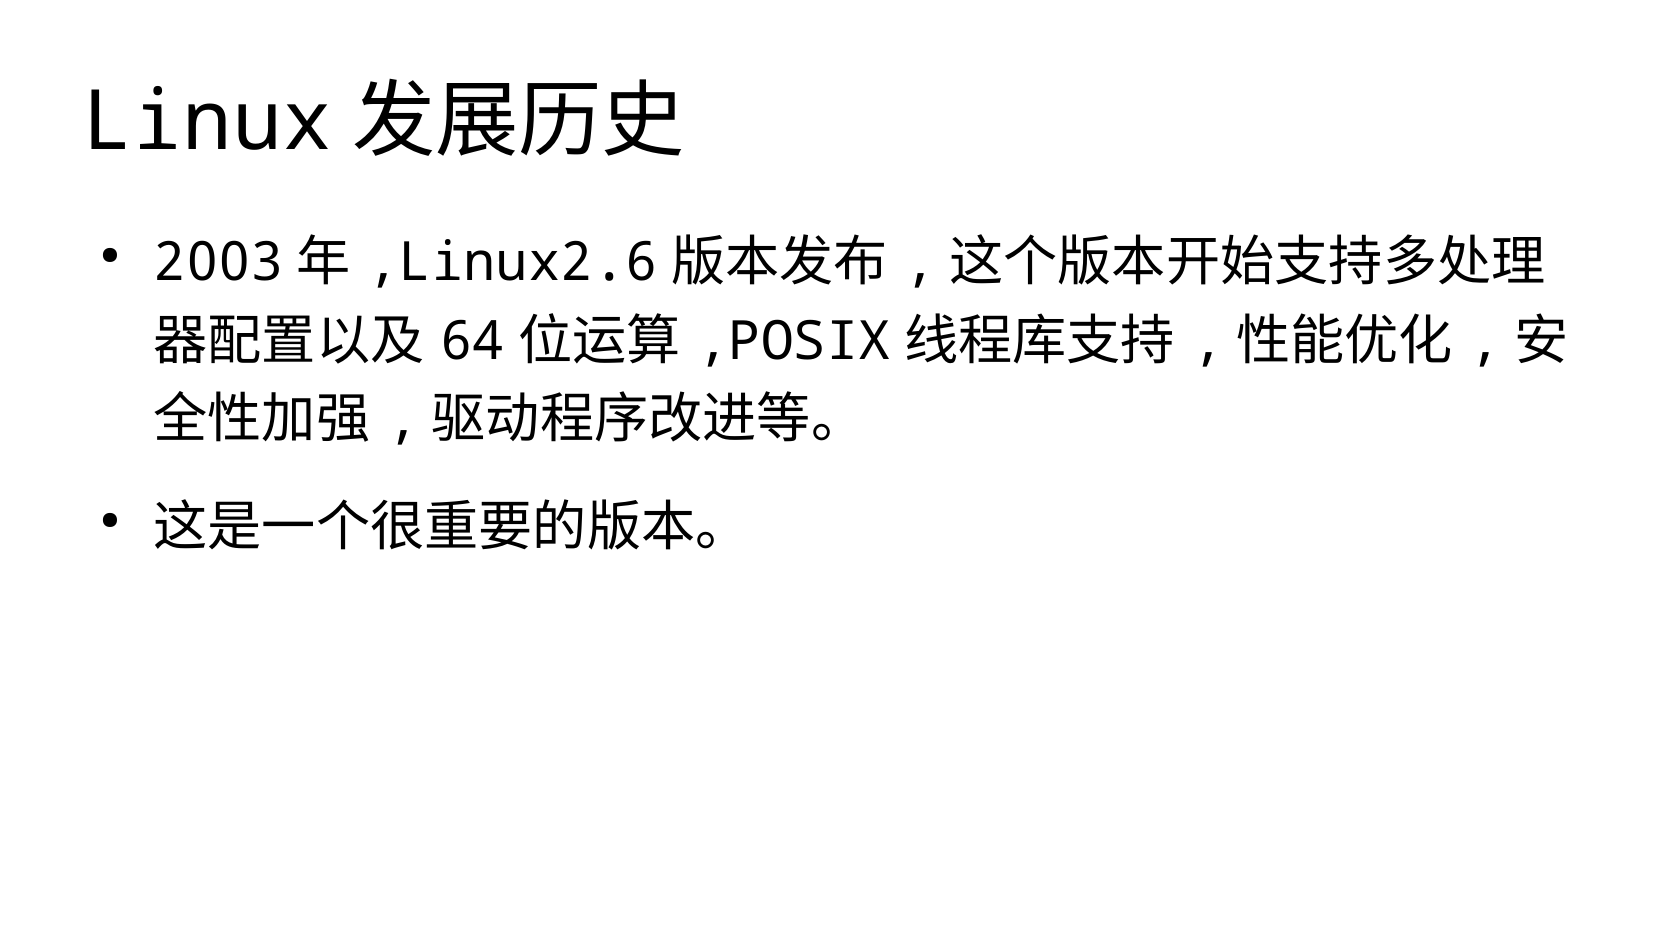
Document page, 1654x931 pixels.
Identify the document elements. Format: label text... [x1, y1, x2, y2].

title Linux发展历史 [82, 37, 1571, 189]
list 2003年,Linux2.6版本发布,这个版本开始支持多处理器配置以及64位运算,POSIX线程库支持,性能优化,安全性加强,驱动程序改进等。 这是一个很重要的版本。 [82, 217, 1571, 758]
